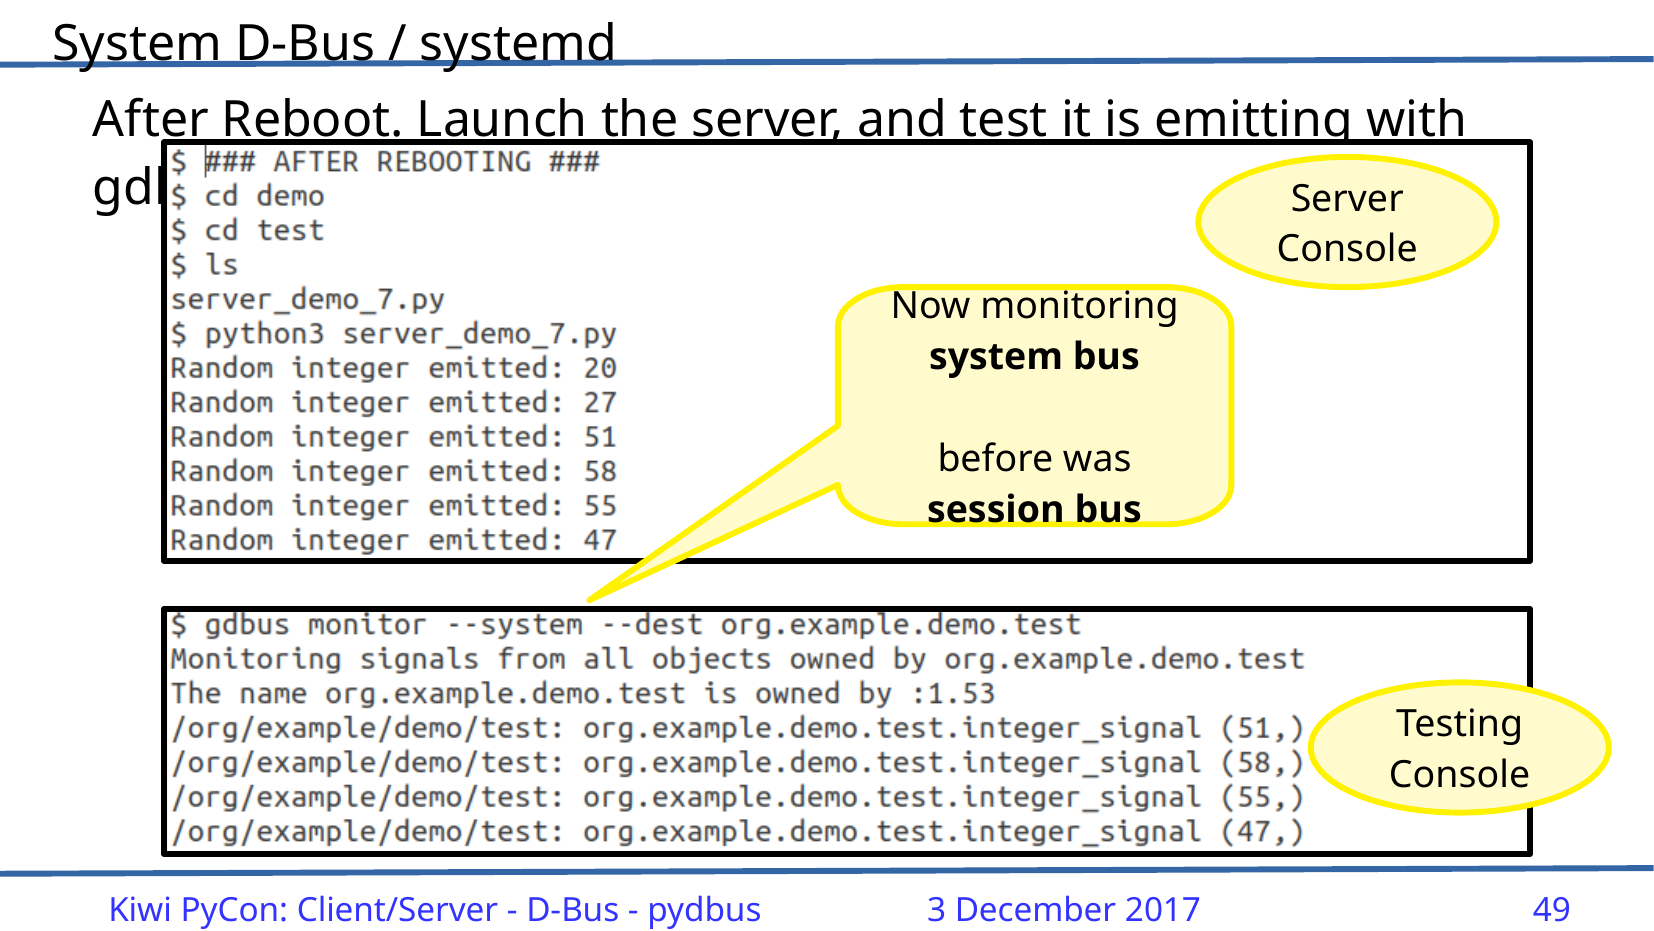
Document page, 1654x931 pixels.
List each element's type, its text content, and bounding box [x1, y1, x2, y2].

text_box After Reboot. Launch the server, and test it is emitting with gdbus-tool [78, 75, 1629, 146]
text_box Server Console [1198, 156, 1497, 288]
picture [166, 145, 1528, 558]
text_box Testing Console [1310, 682, 1609, 813]
picture [166, 611, 1528, 851]
text_box Now monitoring system bus before was session bus [589, 287, 1232, 601]
text_box System D-Bus / systemd [37, 0, 1540, 76]
